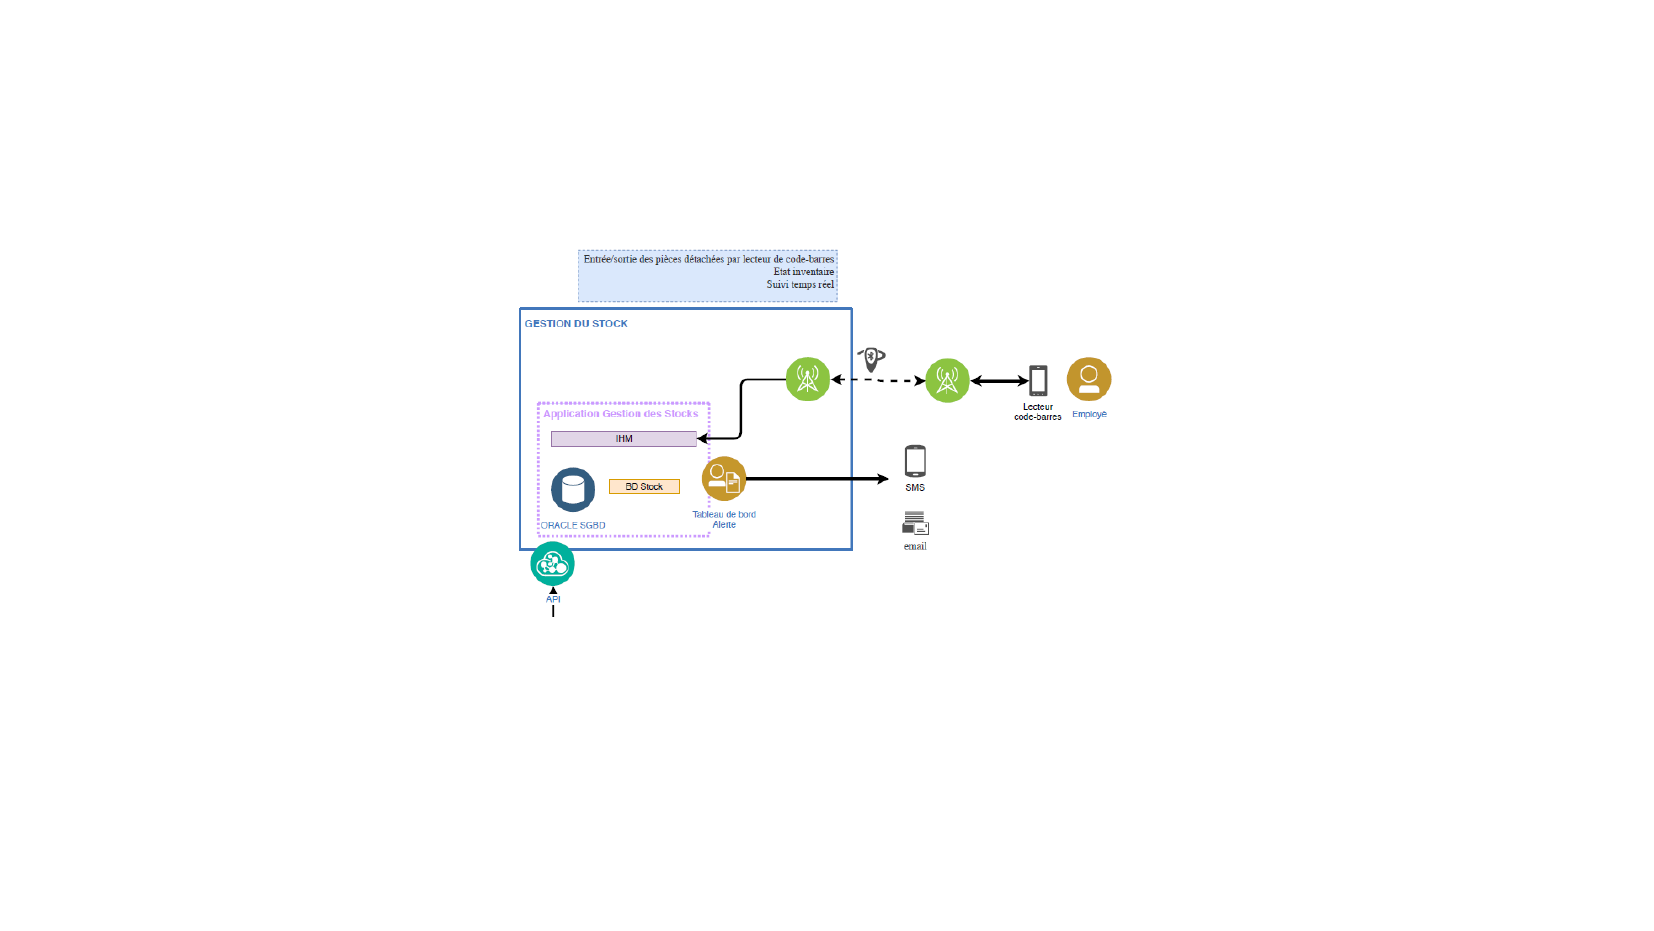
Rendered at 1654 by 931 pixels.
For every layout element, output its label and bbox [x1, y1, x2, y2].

picture [501, 236, 1122, 617]
